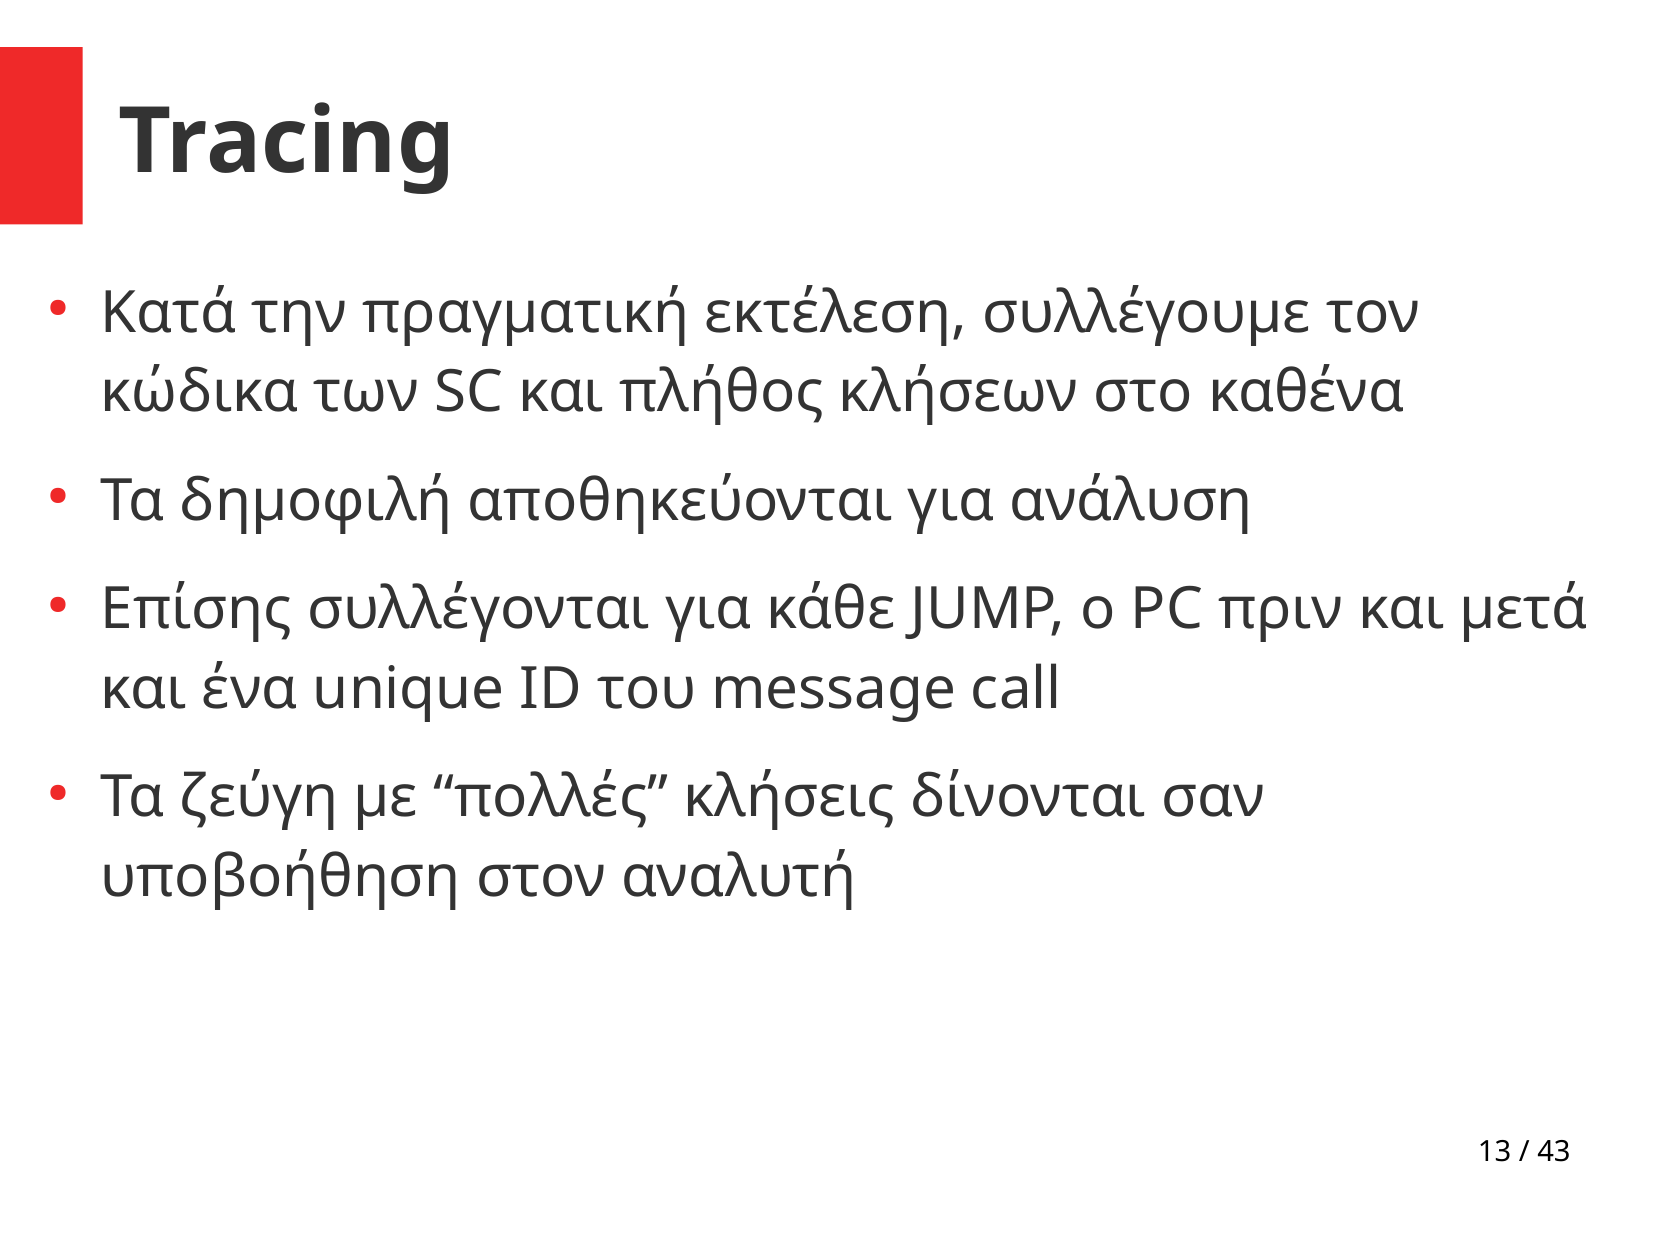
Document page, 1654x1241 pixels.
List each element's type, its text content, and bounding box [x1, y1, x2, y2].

list Κατά την πραγματική εκτέλεση, συλλέγουμε τον κώδικα των SC και πλήθος κλήσεων στο καθένα Τα δημοφιλή αποθηκεύονται για ανάλυση Επίσης συλλέγονται για κάθε JUMP, ο PC πριν και μετά και ένα unique ID του message call Τα ζεύγη με “πολλές” κλήσεις δίνονται σαν υποβοήθηση στον αναλυτή [30, 270, 1621, 856]
title Tracing [118, 33, 1571, 241]
